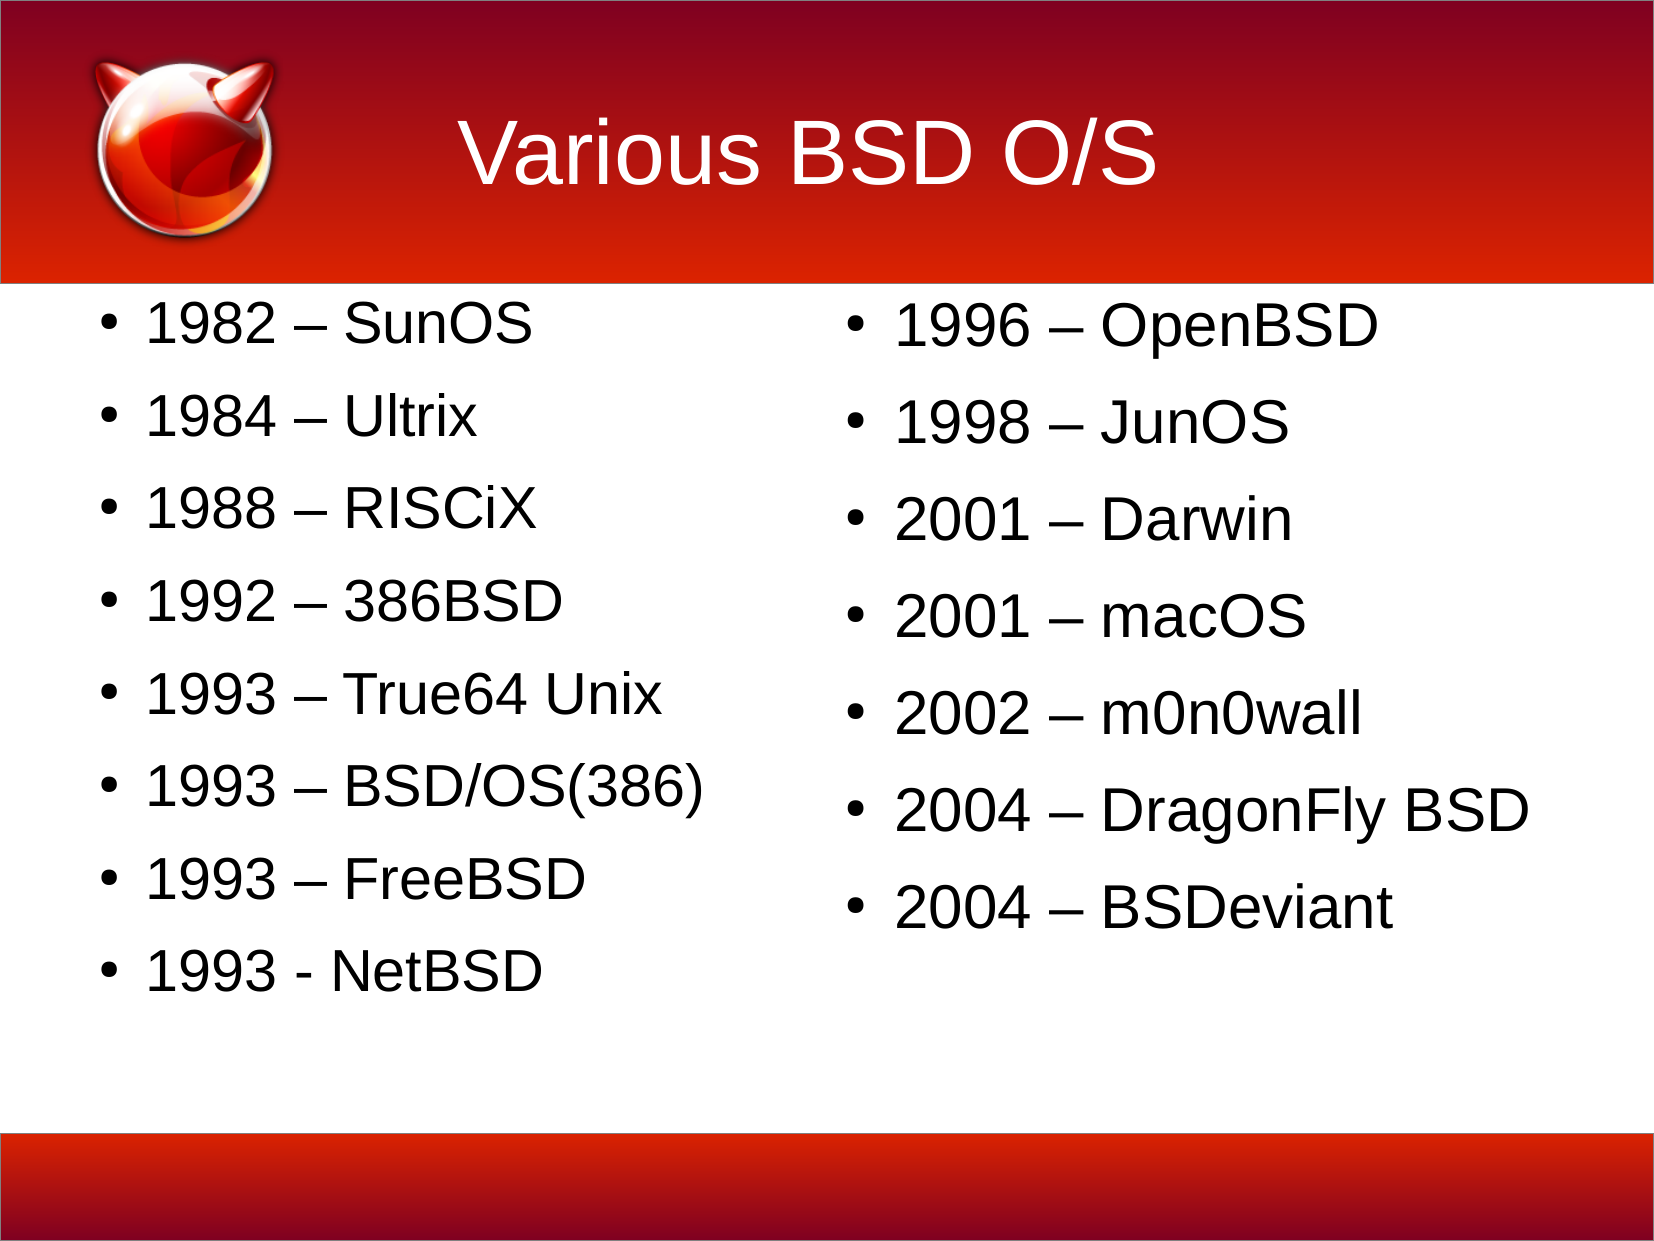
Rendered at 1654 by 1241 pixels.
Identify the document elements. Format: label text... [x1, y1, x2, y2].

list 1982 – SunOS 1984 – Ultrix 1988 – RISCiX 1992 – 386BSD 1993 – True64 Unix 1993 – BSD/OS(386) 1993 – FreeBSD 1993 - NetBSD [82, 290, 793, 1010]
title Various BSD O/S [82, 49, 1536, 257]
list 1996 – OpenBSD 1998 – JunOS 2001 – Darwin 2001 – macOS 2002 – m0n0wall 2004 – DragonFly BSD 2004 – BSDeviant [828, 290, 1539, 1010]
